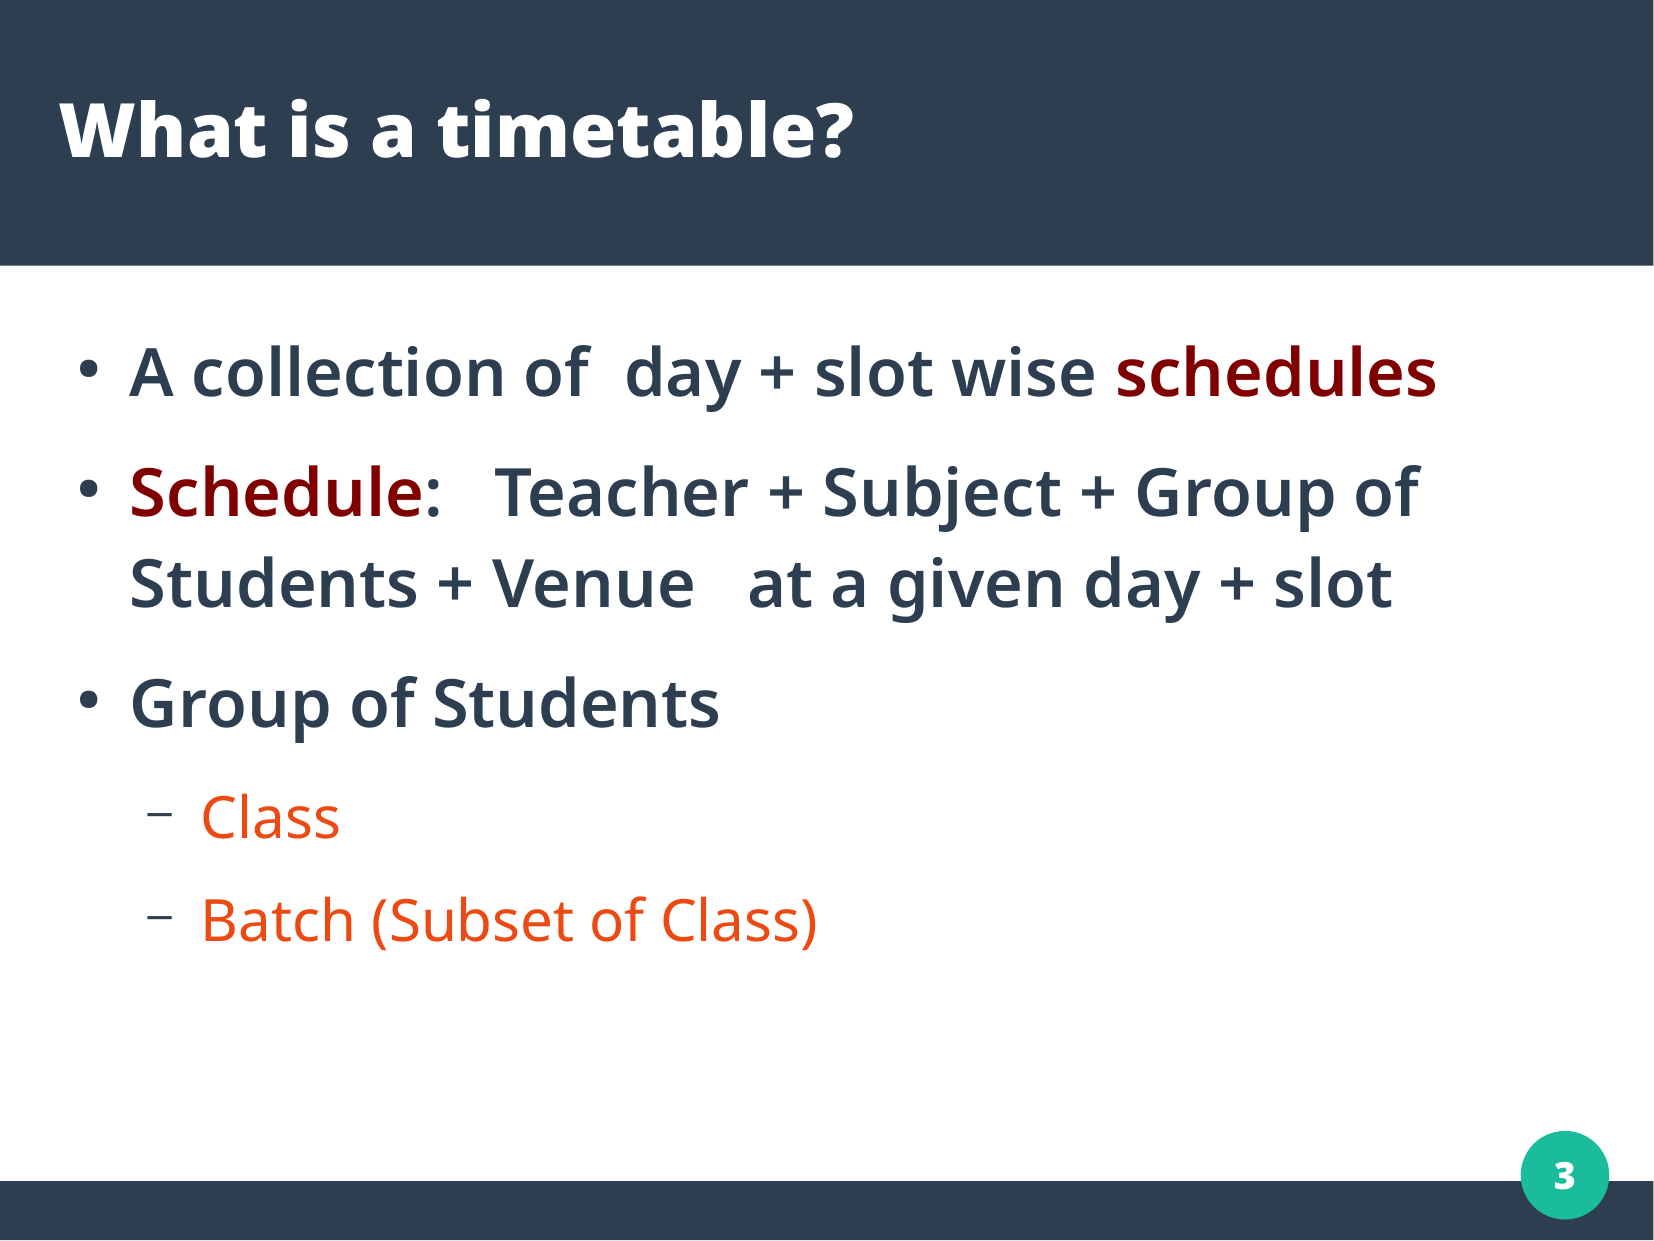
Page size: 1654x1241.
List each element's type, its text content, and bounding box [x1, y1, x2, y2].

title What is a timetable? [59, 49, 1595, 207]
list A collection of day + slot wise schedules Schedule: Teacher + Subject + Group of Students + Venue at a given day + slot Group of Students Class Batch (Subset of Class) [59, 324, 1595, 1152]
